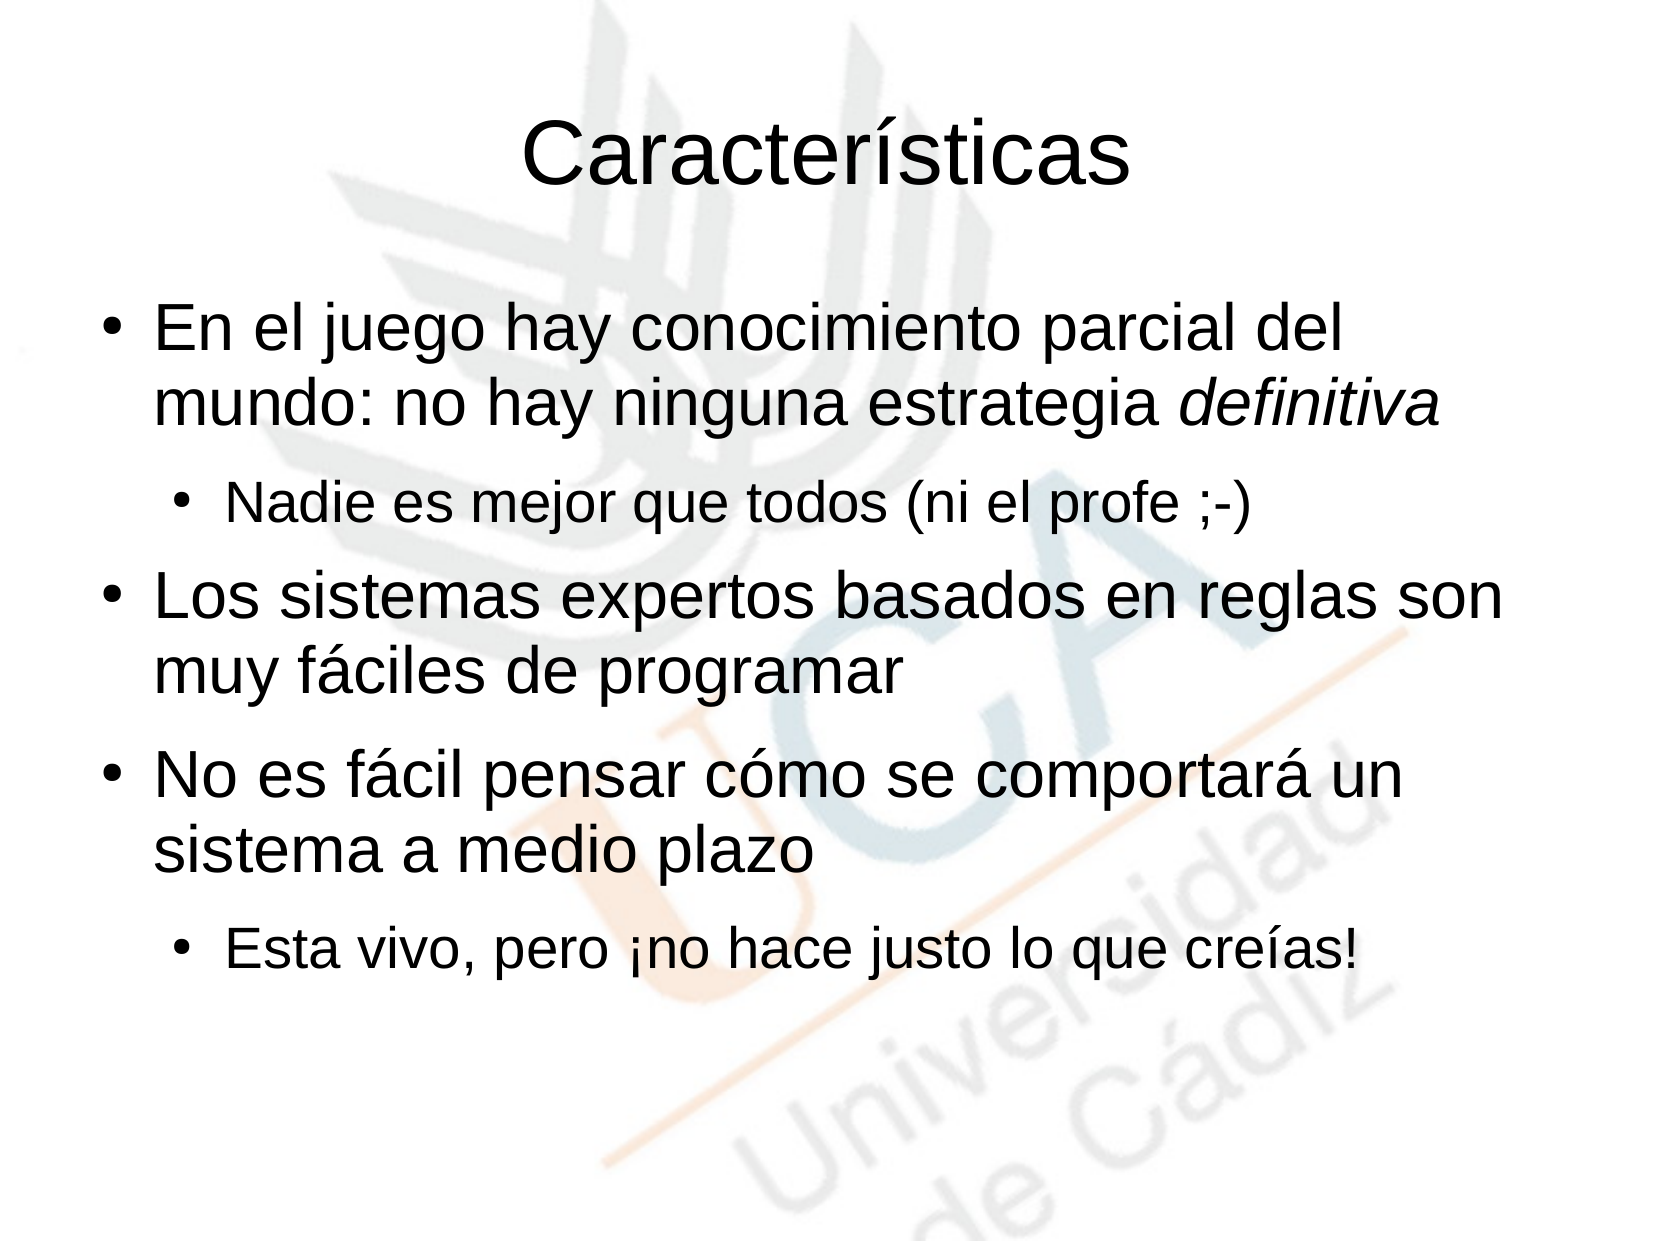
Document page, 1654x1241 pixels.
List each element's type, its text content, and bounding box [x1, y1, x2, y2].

list En el juego hay conocimiento parcial del mundo: no hay ninguna estrategia definitiva Nadie es mejor que todos (ni el profe ;-) Los sistemas expertos basados en reglas son muy fáciles de programar No es fácil pensar cómo se comportará un sistema a medio plazo Esta vivo, pero ¡no hace justo lo que creías! [82, 290, 1571, 1094]
title Características [82, 56, 1571, 250]
picture [0, 0, 1654, 1241]
